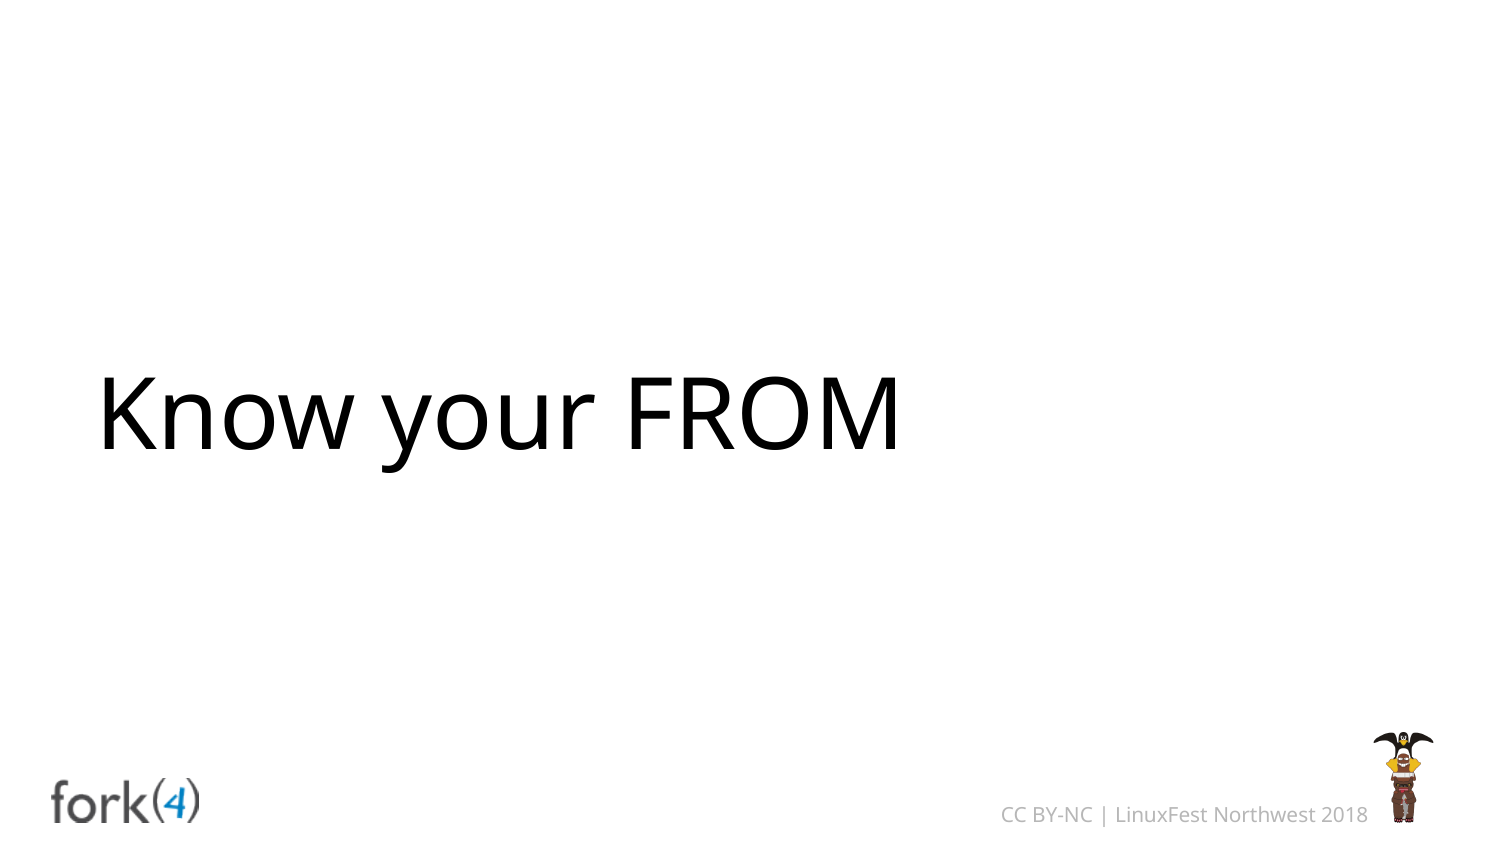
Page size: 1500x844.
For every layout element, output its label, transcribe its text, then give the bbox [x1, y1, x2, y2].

picture [51, 778, 199, 823]
picture [1358, 732, 1449, 823]
title Know your FROM [80, 73, 1125, 745]
